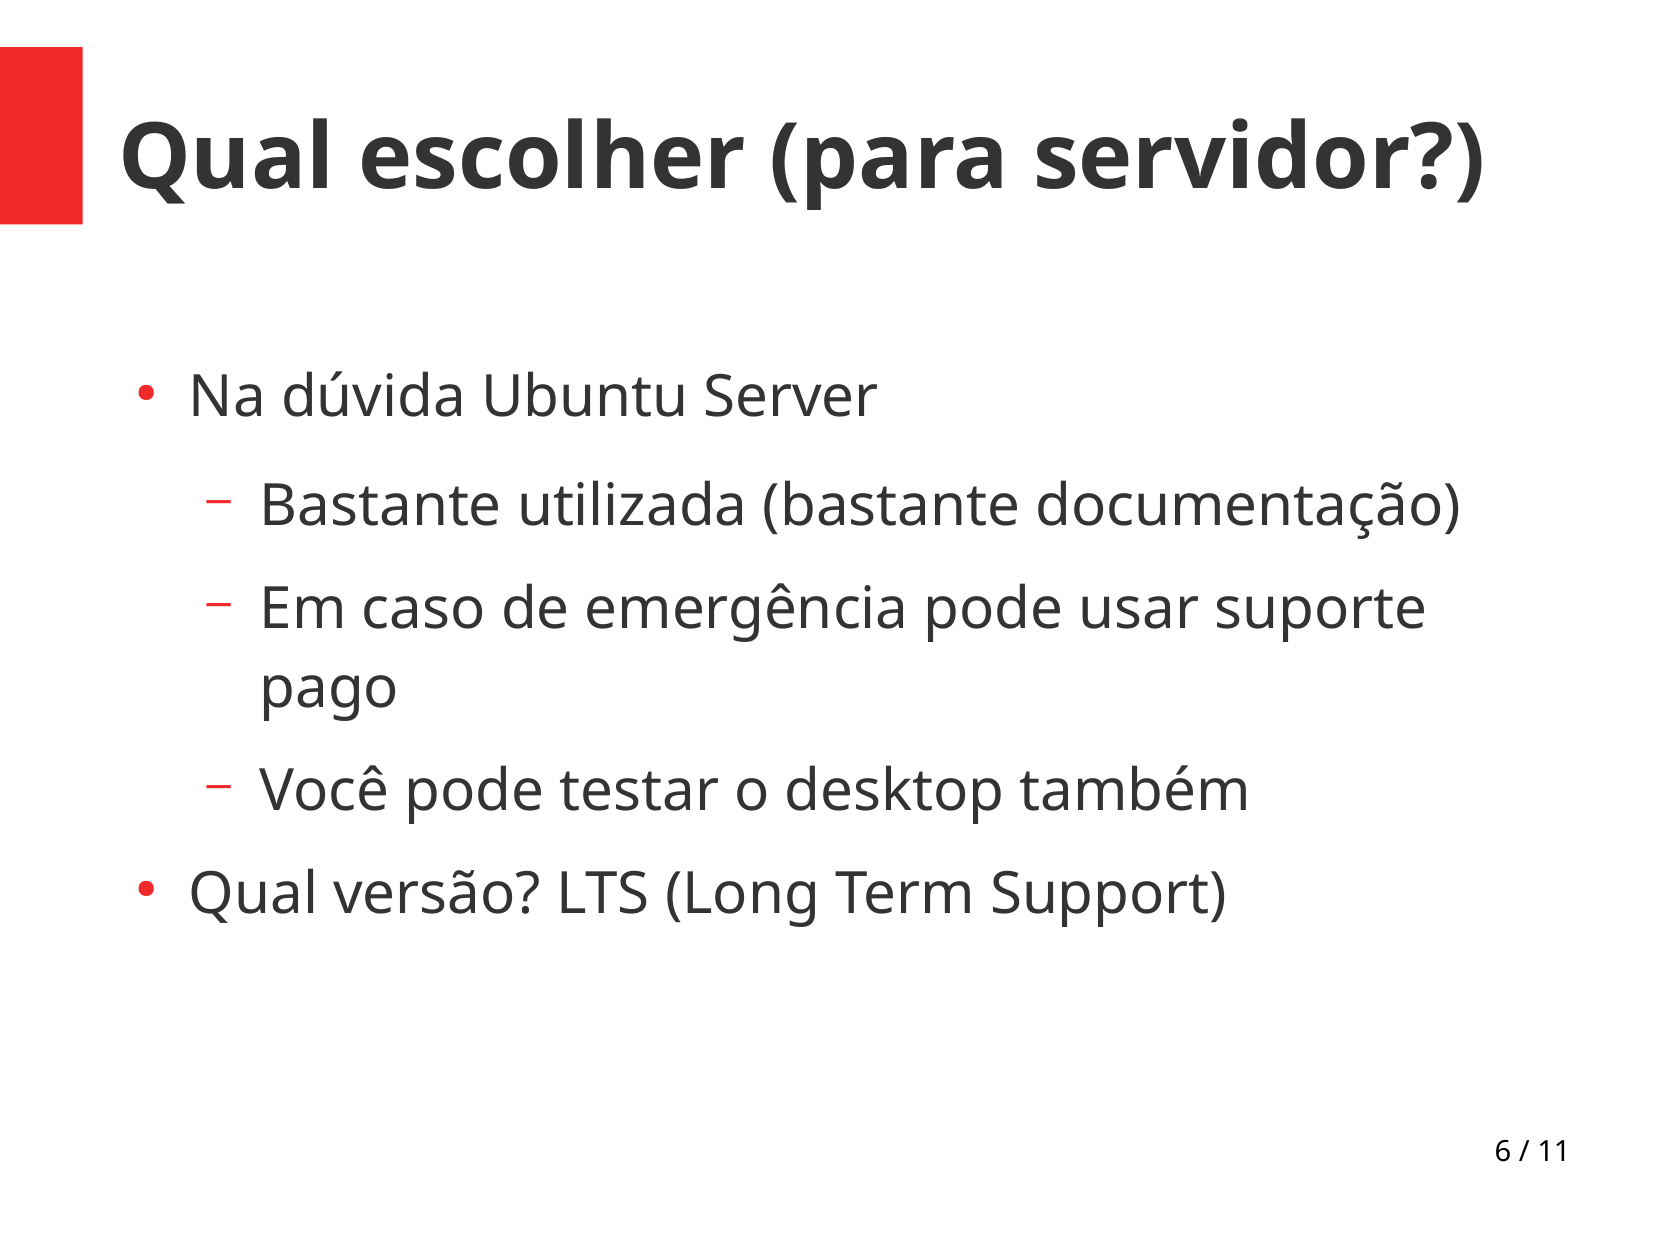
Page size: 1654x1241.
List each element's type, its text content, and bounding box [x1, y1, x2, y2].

title Qual escolher (para servidor?) [118, 45, 1571, 260]
list Na dúvida Ubuntu Server Bastante utilizada (bastante documentação) Em caso de emergência pode usar suporte pago Você pode testar o desktop também Qual versão? LTS (Long Term Support) [118, 354, 1536, 1074]
